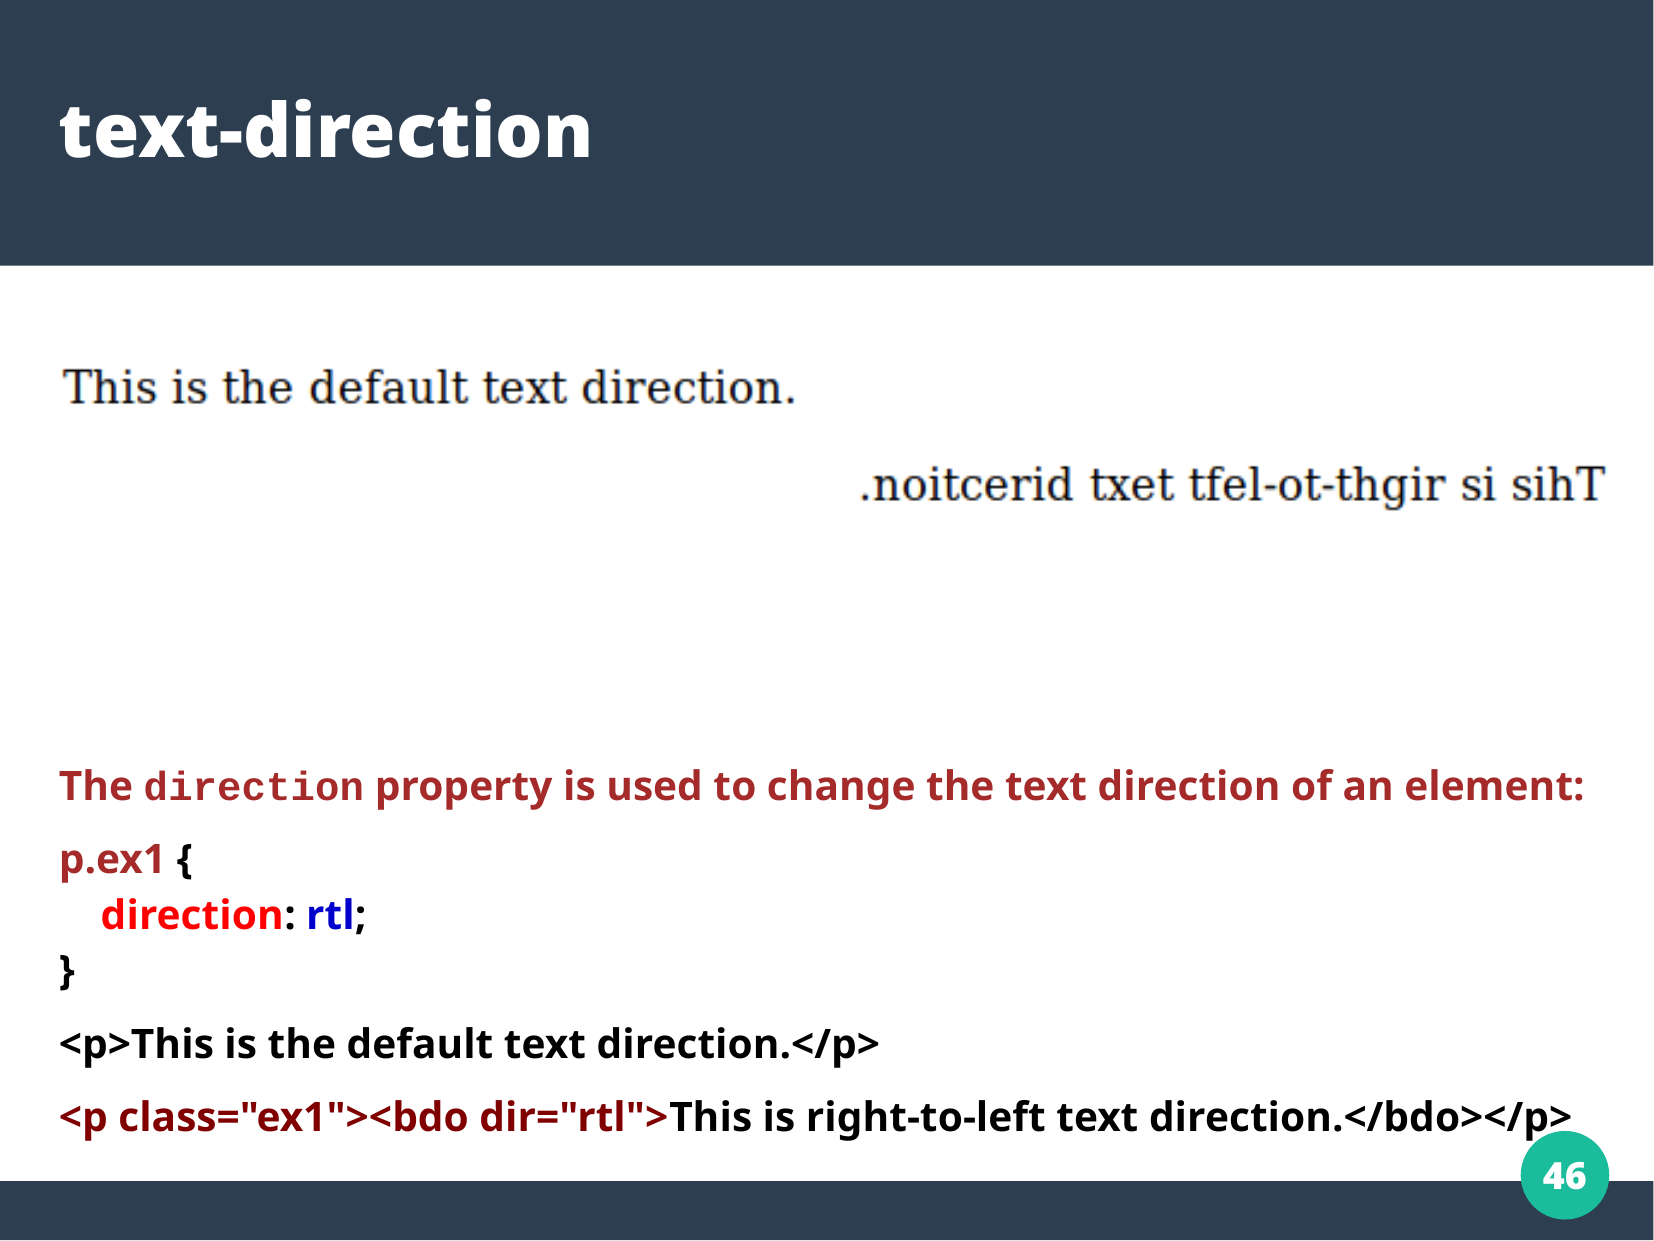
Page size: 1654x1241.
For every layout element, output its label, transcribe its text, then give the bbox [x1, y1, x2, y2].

list The direction property is used to change the text direction of an element: p.ex1 { direction: rtl; } <p>This is the default text direction.</p> <p class="ex1"><bdo dir="rtl">This is right-to-left text direction.</bdo></p> [59, 756, 1595, 1151]
title text-direction [59, 49, 1595, 207]
picture [59, 324, 1625, 535]
